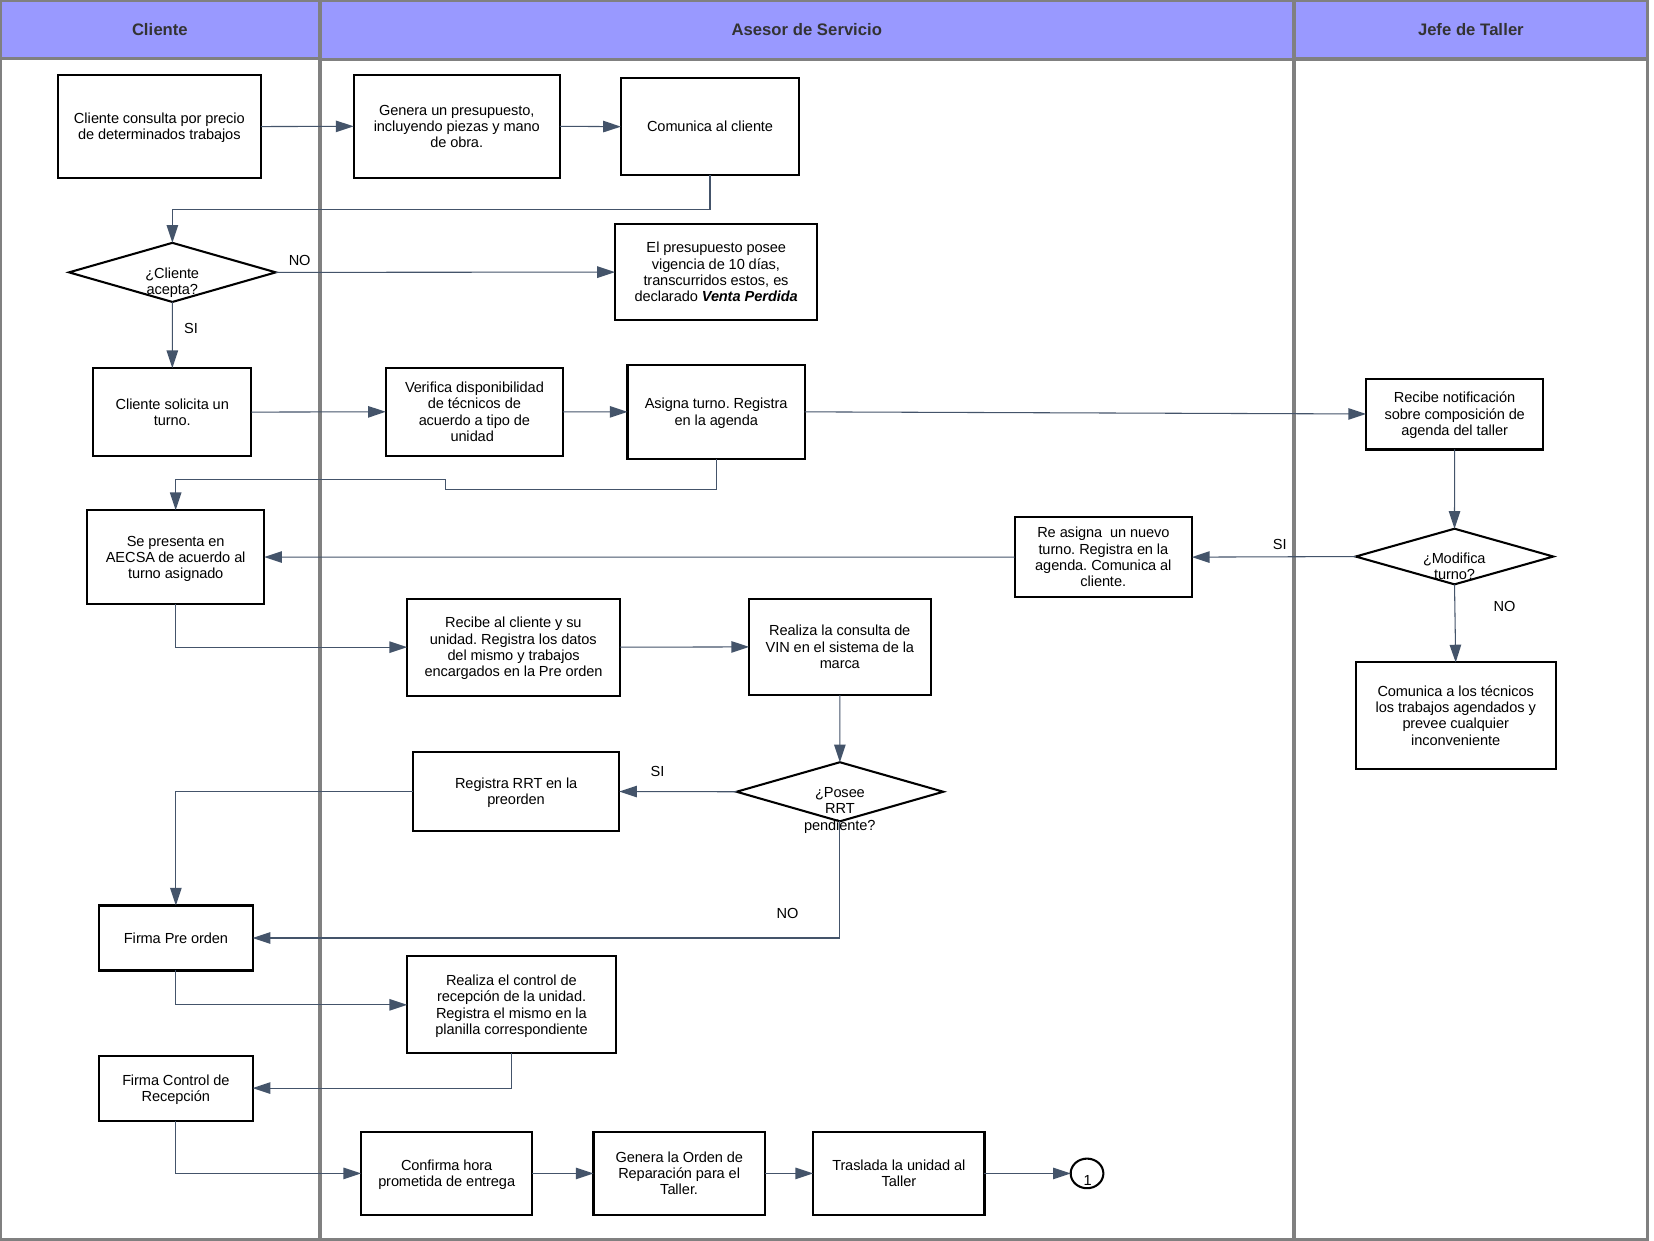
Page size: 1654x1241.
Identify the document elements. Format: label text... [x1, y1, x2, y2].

text_box NO [1477, 591, 1532, 633]
text_box Re asigna un nuevo turno. Registra en la agenda. Comunica al cliente. [1014, 516, 1192, 598]
text_box ¿Cliente acepta? [69, 242, 273, 302]
text_box SI [167, 313, 215, 345]
text_box Asigna turno. Registra en la agenda [627, 364, 805, 459]
text_box Comunica al cliente [620, 77, 800, 176]
text_box Traslada la unidad al Taller [813, 1132, 985, 1215]
text_box Genera un presupuesto, incluyendo piezas y mano de obra. [353, 74, 560, 178]
text_box SI [633, 756, 682, 788]
text_box Asesor de Servicio [319, 0, 1294, 60]
text_box Comunica a los técnicos los trabajos agendados y prevee cualquier inconveniente [1355, 662, 1556, 770]
text_box Se presenta en AECSA de acuerdo al turno asignado [87, 510, 265, 605]
text_box NO [273, 245, 327, 287]
text_box Cliente solicita un turno. [93, 368, 252, 457]
text_box Cliente consulta por precio de determinados trabajos [57, 75, 261, 178]
text_box Cliente [0, 0, 319, 59]
text_box ¿Modifica turno? [1356, 528, 1554, 584]
text_box Realiza la consulta de VIN en el sistema de la marca [748, 598, 931, 696]
text_box Verifica disponibilidad de técnicos de acuerdo a tipo de unidad [385, 367, 563, 456]
text_box Genera la Orden de Reparación para el Taller. [593, 1132, 765, 1215]
text_box Jefe de Taller [1294, 0, 1648, 60]
text_box Confirma hora prometida de entrega [361, 1132, 533, 1215]
text_box ¿Posee RRT pendiente? [737, 762, 944, 822]
text_box Recibe al cliente y su unidad. Registra los datos del mismo y trabajos encargados en la Pre orden [407, 598, 620, 696]
text_box Registra RRT en la preorden [413, 752, 620, 832]
text_box 1 [1070, 1158, 1104, 1189]
text_box SI [1256, 528, 1304, 556]
text_box Realiza el control de recepción de la unidad. Registra el mismo en la planilla correspondiente [407, 956, 616, 1054]
text_box NO [760, 897, 815, 937]
text_box Firma Control de Recepción [99, 1055, 253, 1121]
text_box Firma Pre orden [99, 905, 253, 971]
text_box Recibe notificación sobre composición de agenda del taller [1366, 378, 1544, 450]
text_box El presupuesto posee vigencia de 10 días, transcurridos estos, es declarado Venta Perdida [614, 224, 818, 321]
